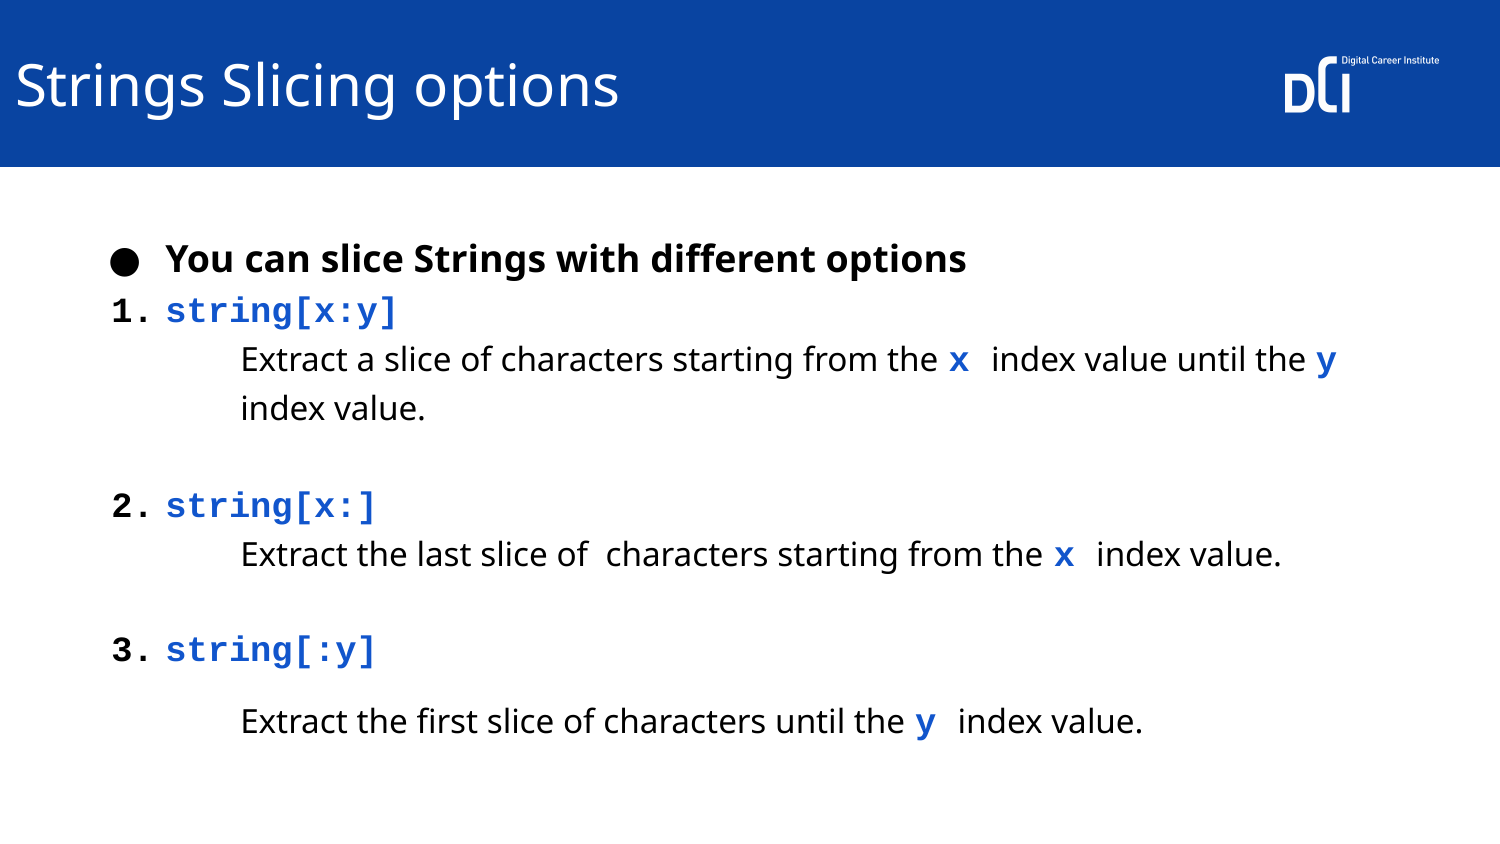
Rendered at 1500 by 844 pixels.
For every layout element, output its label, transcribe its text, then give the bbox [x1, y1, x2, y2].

text_box You can slice Strings with different options string[x:y] Extract a slice of characters starting from the x index value until the y index value. string[x:] Extract the last slice of characters starting from the x index value. string[:y] Extract the first slice of characters until the y index value. [75, 213, 1445, 790]
picture [1275, 44, 1445, 123]
title Strings Slicing options [0, 0, 1500, 167]
